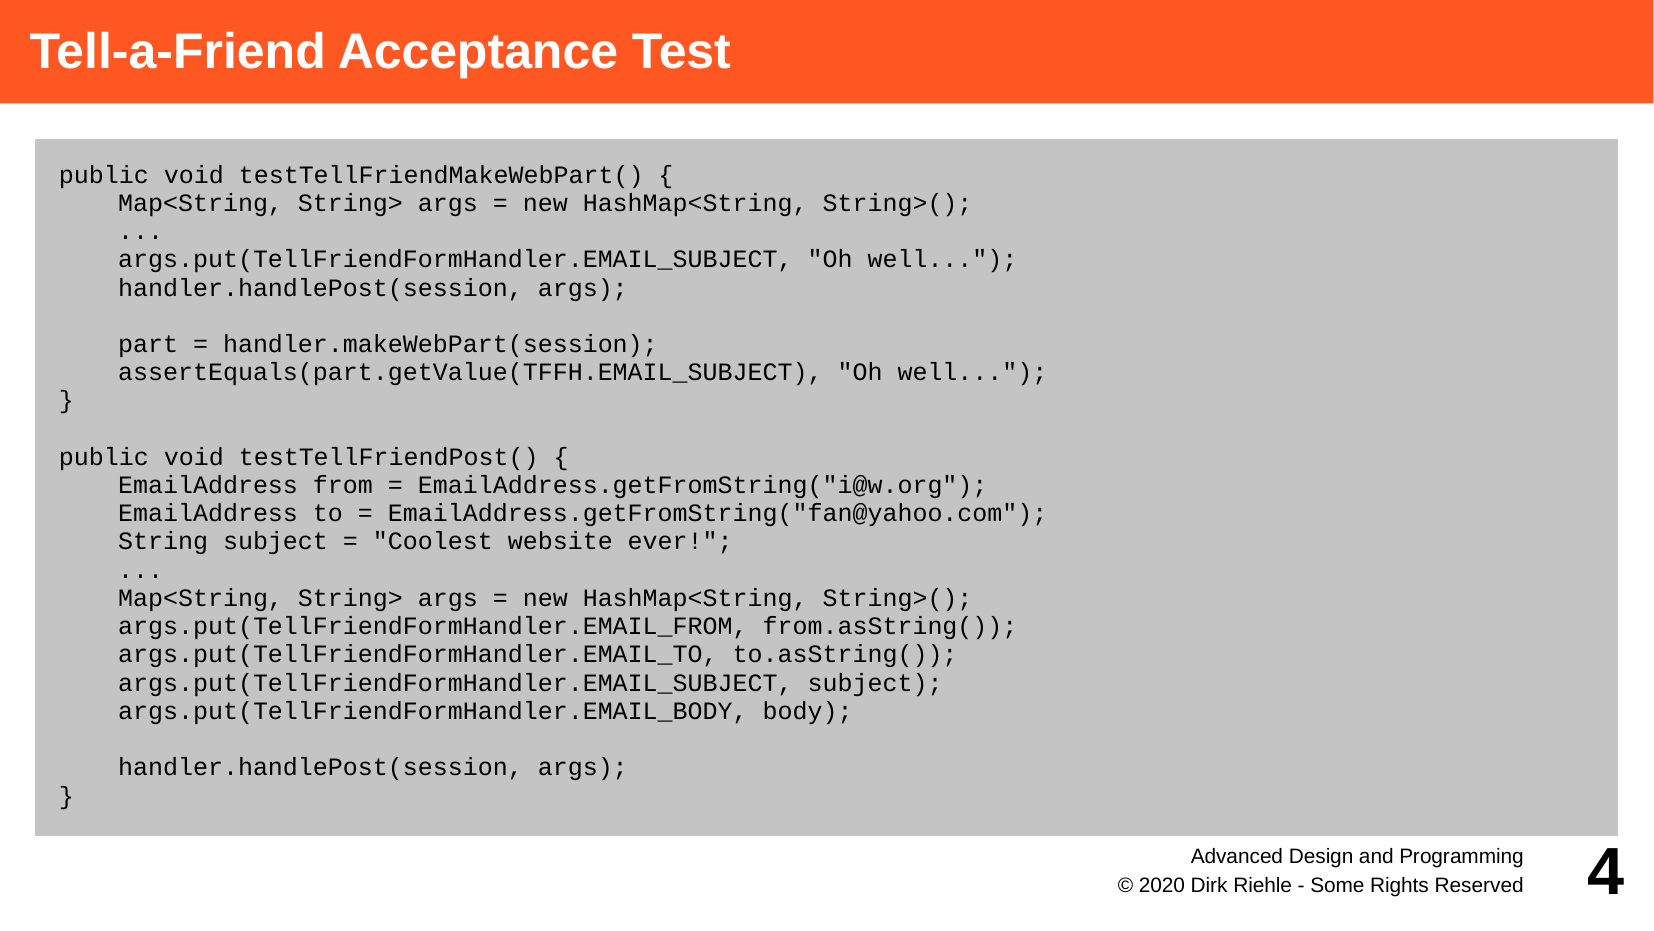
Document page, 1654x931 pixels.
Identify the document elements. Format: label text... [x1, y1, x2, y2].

title Tell-a-Friend Acceptance Test [0, 0, 1654, 104]
text_box public void testTellFriendMakeWebPart() { Map<String, String> args = new HashMap<String, String>(); ... args.put(TellFriendFormHandler.EMAIL_SUBJECT, "Oh well..."); handler.handlePost(session, args); part = handler.makeWebPart(session); assertEquals(part.getValue(TFFH.EMAIL_SUBJECT), "Oh well..."); } public void testTellFriendPost() { EmailAddress from = EmailAddress.getFromString("i@w.org"); EmailAddress to = EmailAddress.getFromString("fan@yahoo.com"); String subject = "Coolest website ever!"; ... Map<String, String> args = new HashMap<String, String>(); args.put(TellFriendFormHandler.EMAIL_FROM, from.asString()); args.put(TellFriendFormHandler.EMAIL_TO, to.asString()); args.put(TellFriendFormHandler.EMAIL_SUBJECT, subject); args.put(TellFriendFormHandler.EMAIL_BODY, body); handler.handlePost(session, args); } [29, 132, 1625, 842]
